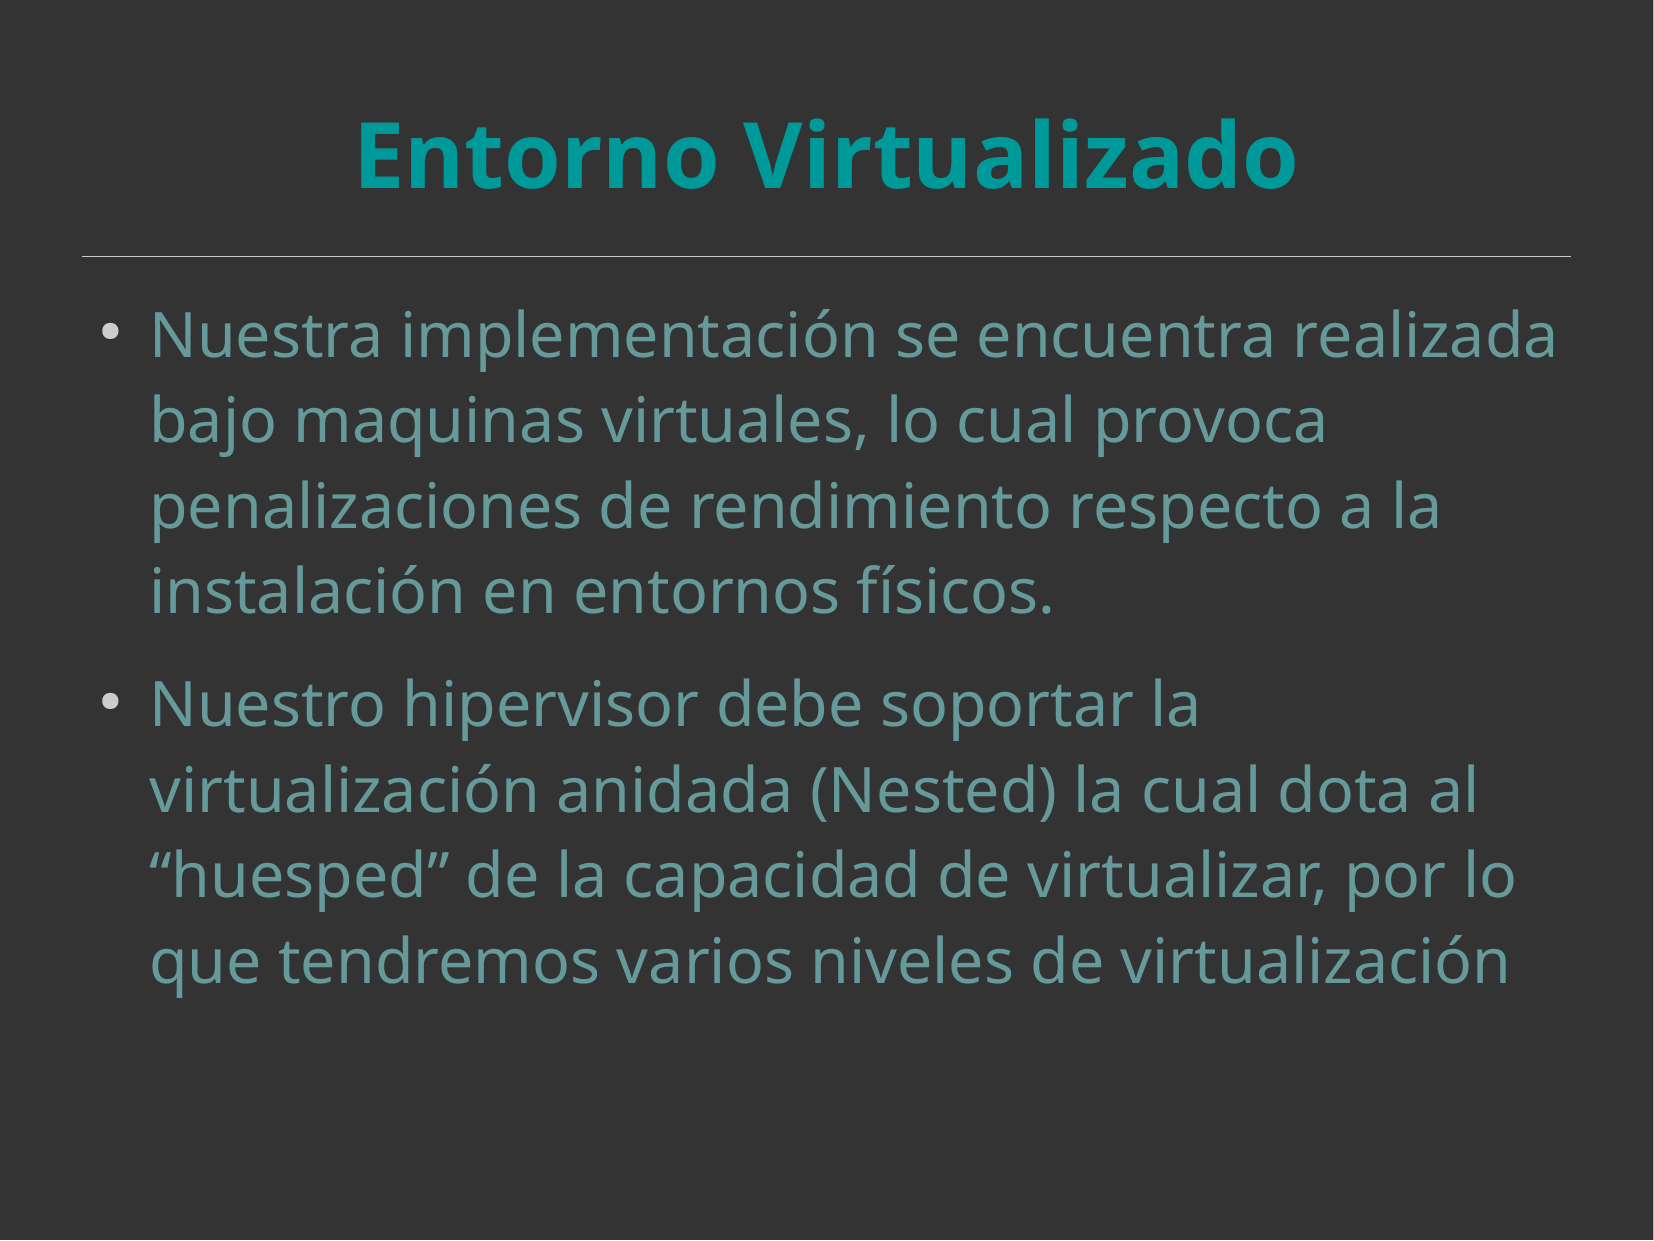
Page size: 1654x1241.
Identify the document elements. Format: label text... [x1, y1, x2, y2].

list Nuestra implementación se encuentra realizada bajo maquinas virtuales, lo cual provoca penalizaciones de rendimiento respecto a la instalación en entornos físicos. Nuestro hipervisor debe soportar la virtualización anidada (Nested) la cual dota al “huesped” de la capacidad de virtualizar, por lo que tendremos varios niveles de virtualización [82, 290, 1571, 1010]
title Entorno Virtualizado [82, 49, 1571, 257]
